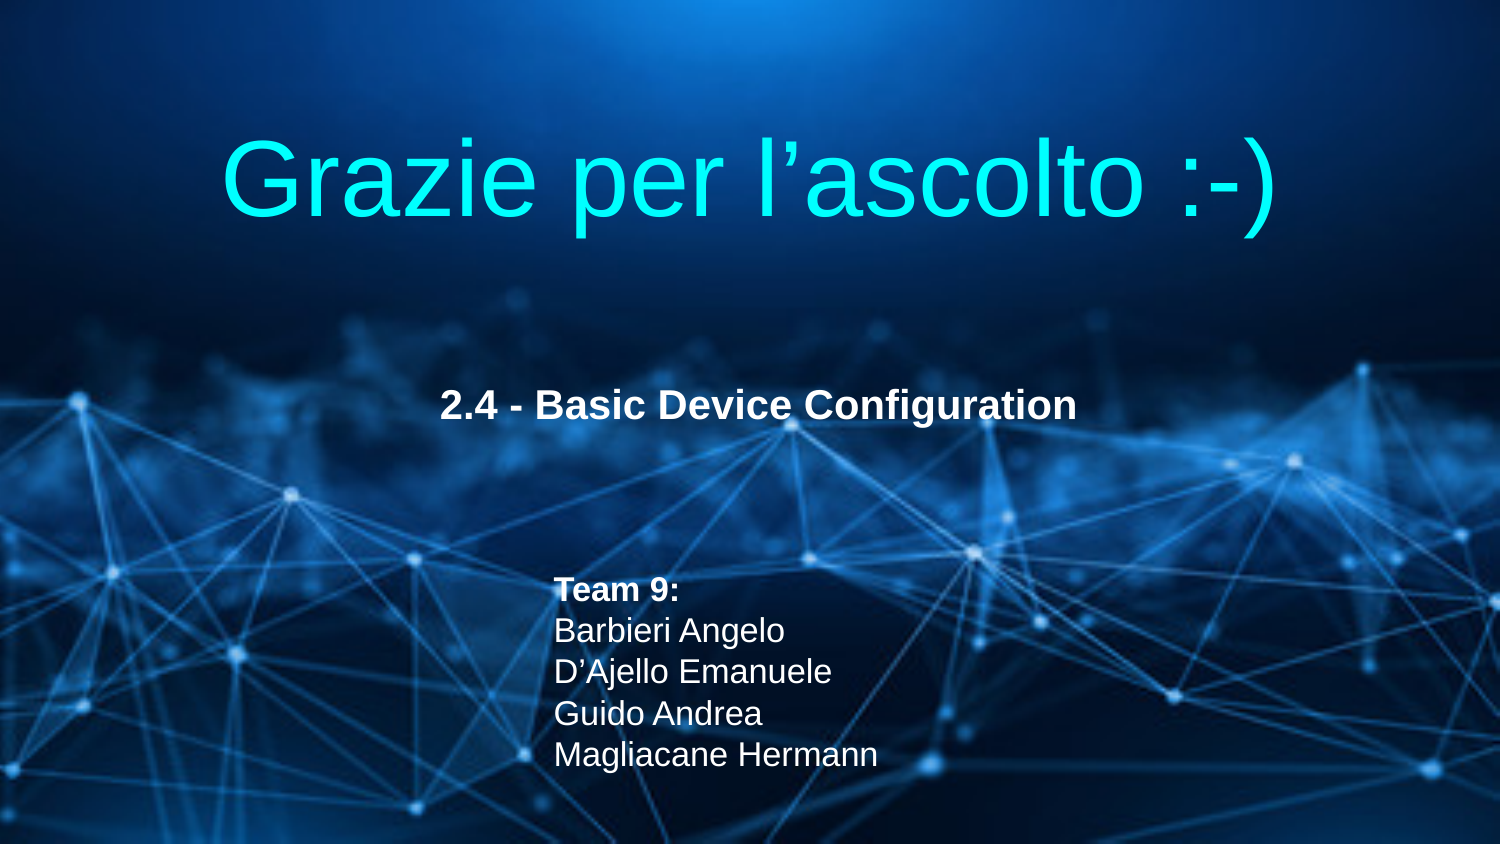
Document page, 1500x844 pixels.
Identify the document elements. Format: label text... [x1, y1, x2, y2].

text_box 2.4 - Basic Device Configuration [424, 362, 1098, 443]
picture [0, 0, 1500, 844]
subtitle Team 9: Barbieri Angelo D’Ajello Emanuele Guido Andrea Magliacane Hermann [538, 552, 977, 789]
title Grazie per l’ascolto :-) [51, 73, 1449, 254]
